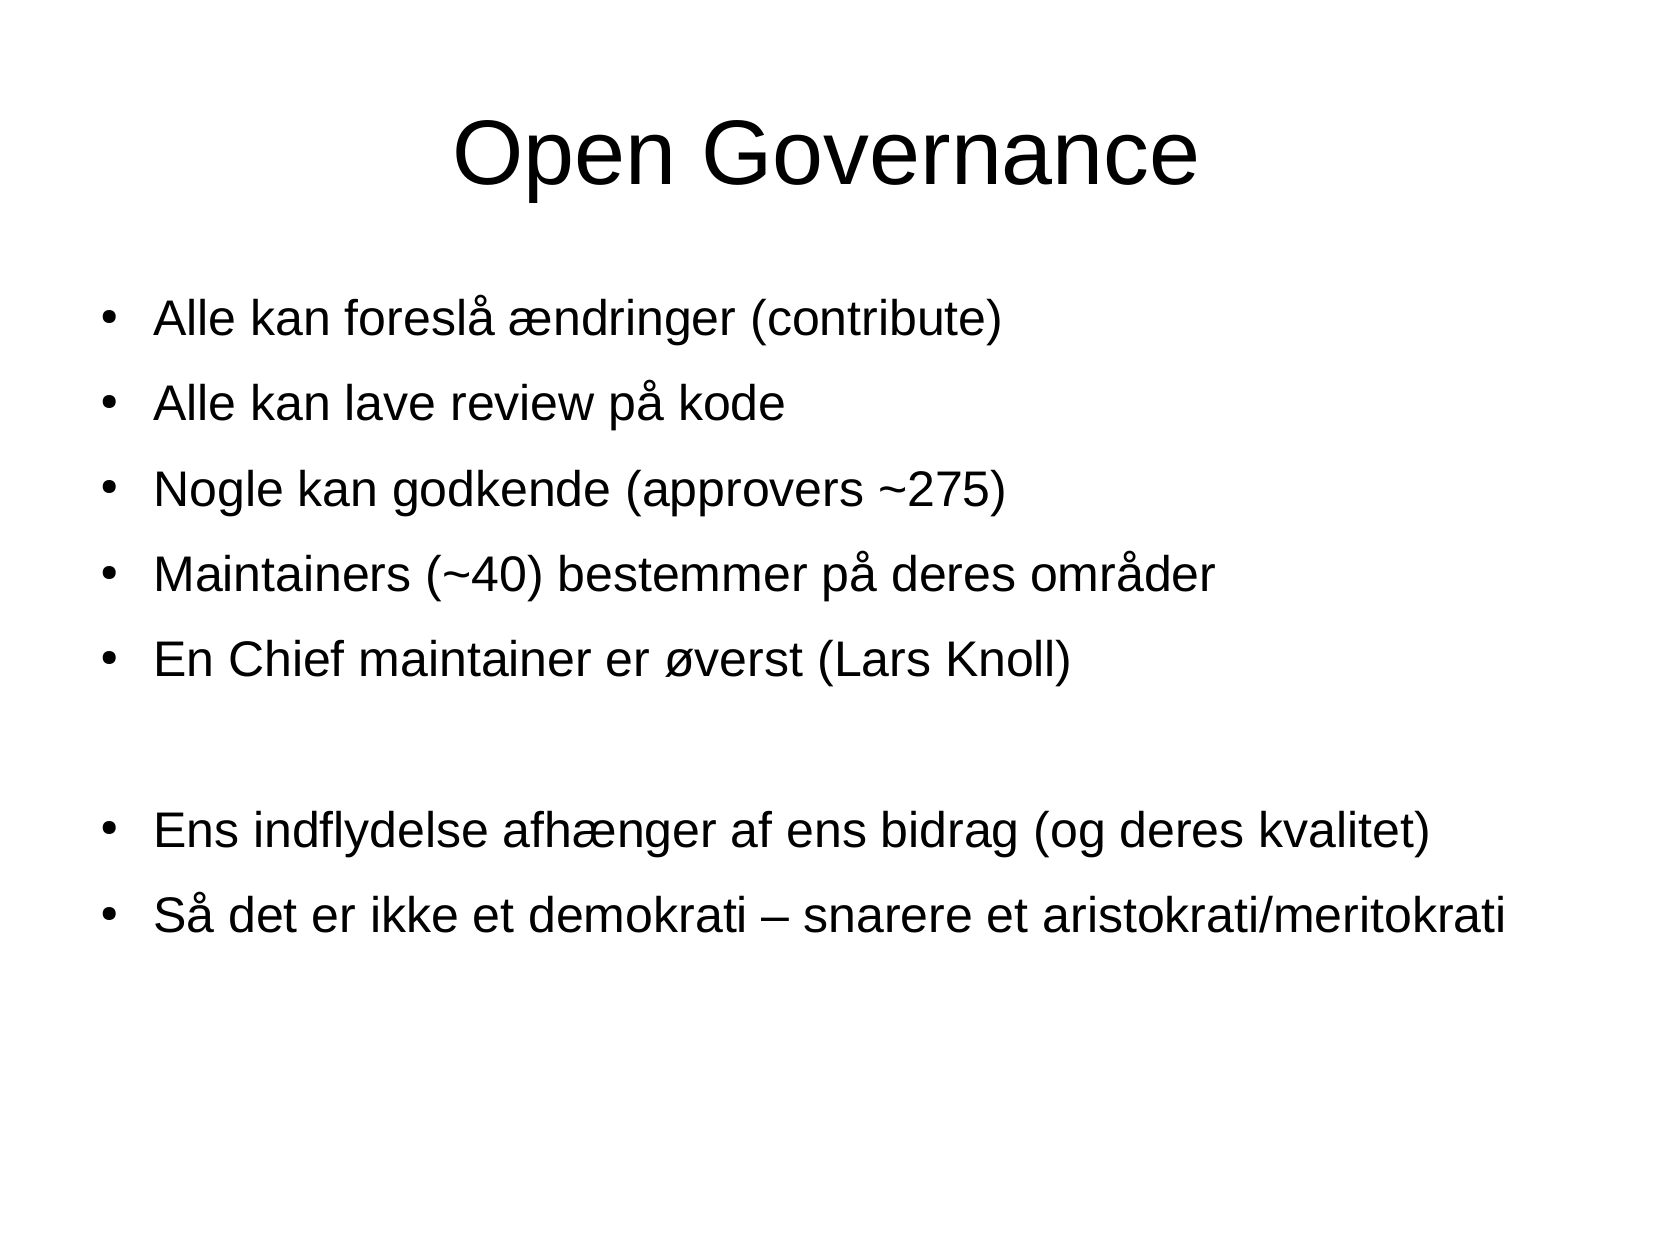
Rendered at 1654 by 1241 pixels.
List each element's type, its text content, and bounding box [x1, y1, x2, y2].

title Open Governance [82, 49, 1571, 257]
list Alle kan foreslå ændringer (contribute) Alle kan lave review på kode Nogle kan godkende (approvers ~275) Maintainers (~40) bestemmer på deres områder En Chief maintainer er øverst (Lars Knoll) Ens indflydelse afhænger af ens bidrag (og deres kvalitet) Så det er ikke et demokrati – snarere et aristokrati/meritokrati [82, 290, 1571, 1010]
